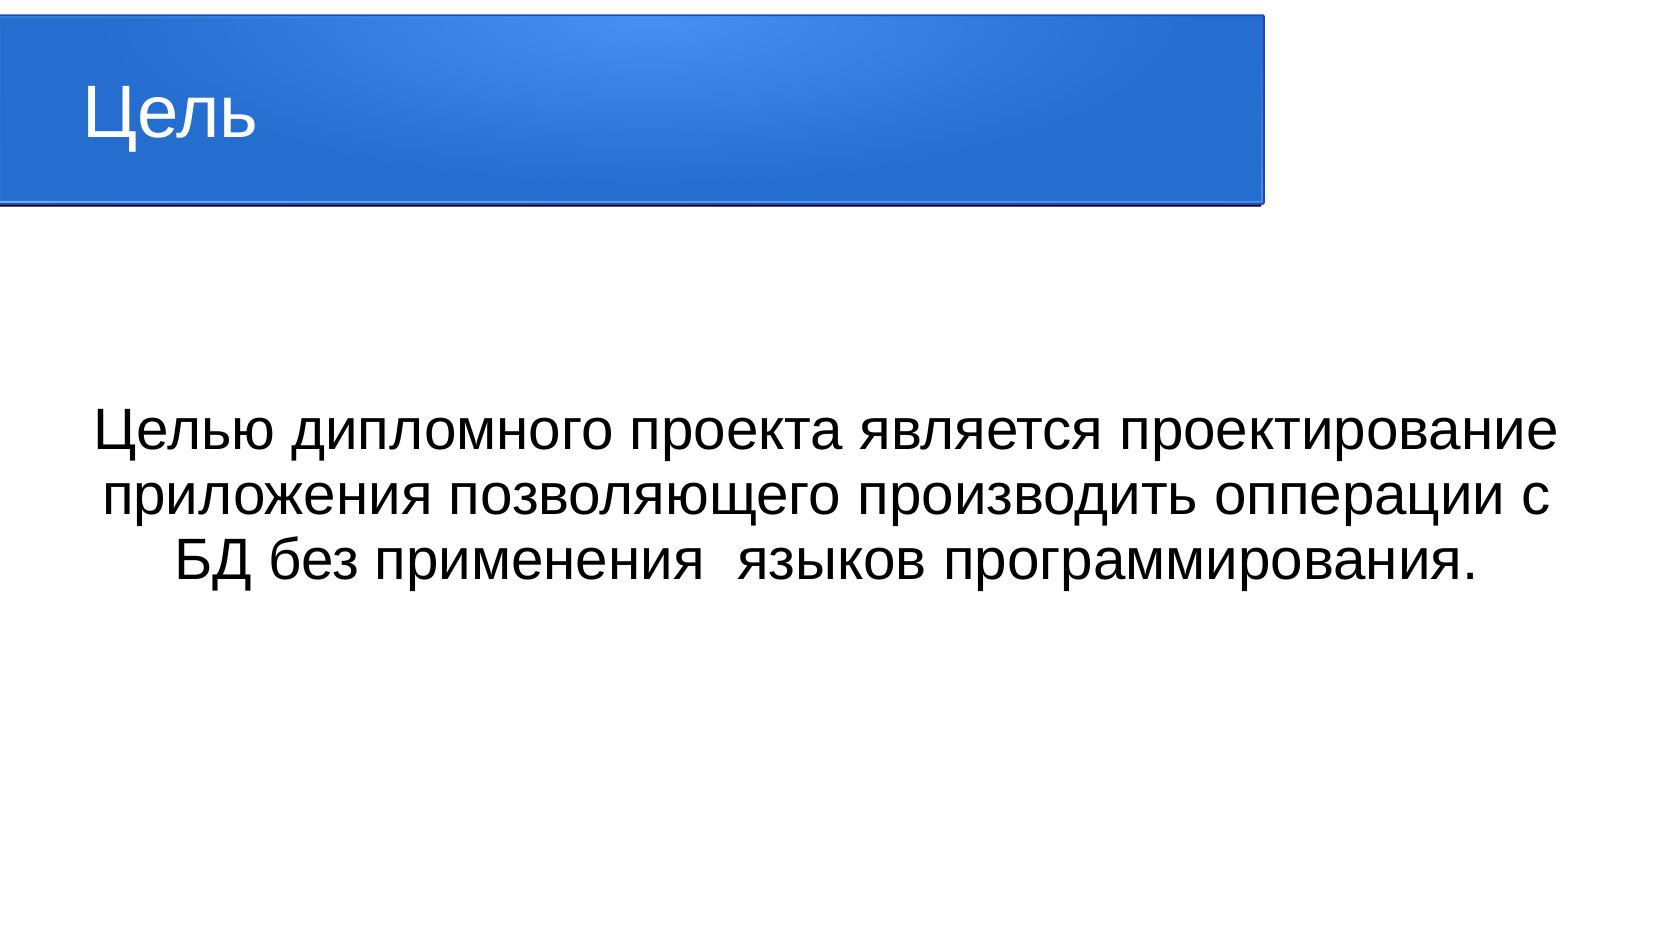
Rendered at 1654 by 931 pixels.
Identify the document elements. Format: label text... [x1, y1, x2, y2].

subtitle Целью дипломного проекта является проектирование приложения позволяющего производить опперации с БД без применения языков программирования. [82, 224, 1571, 764]
title Цель [82, 35, 1235, 189]
